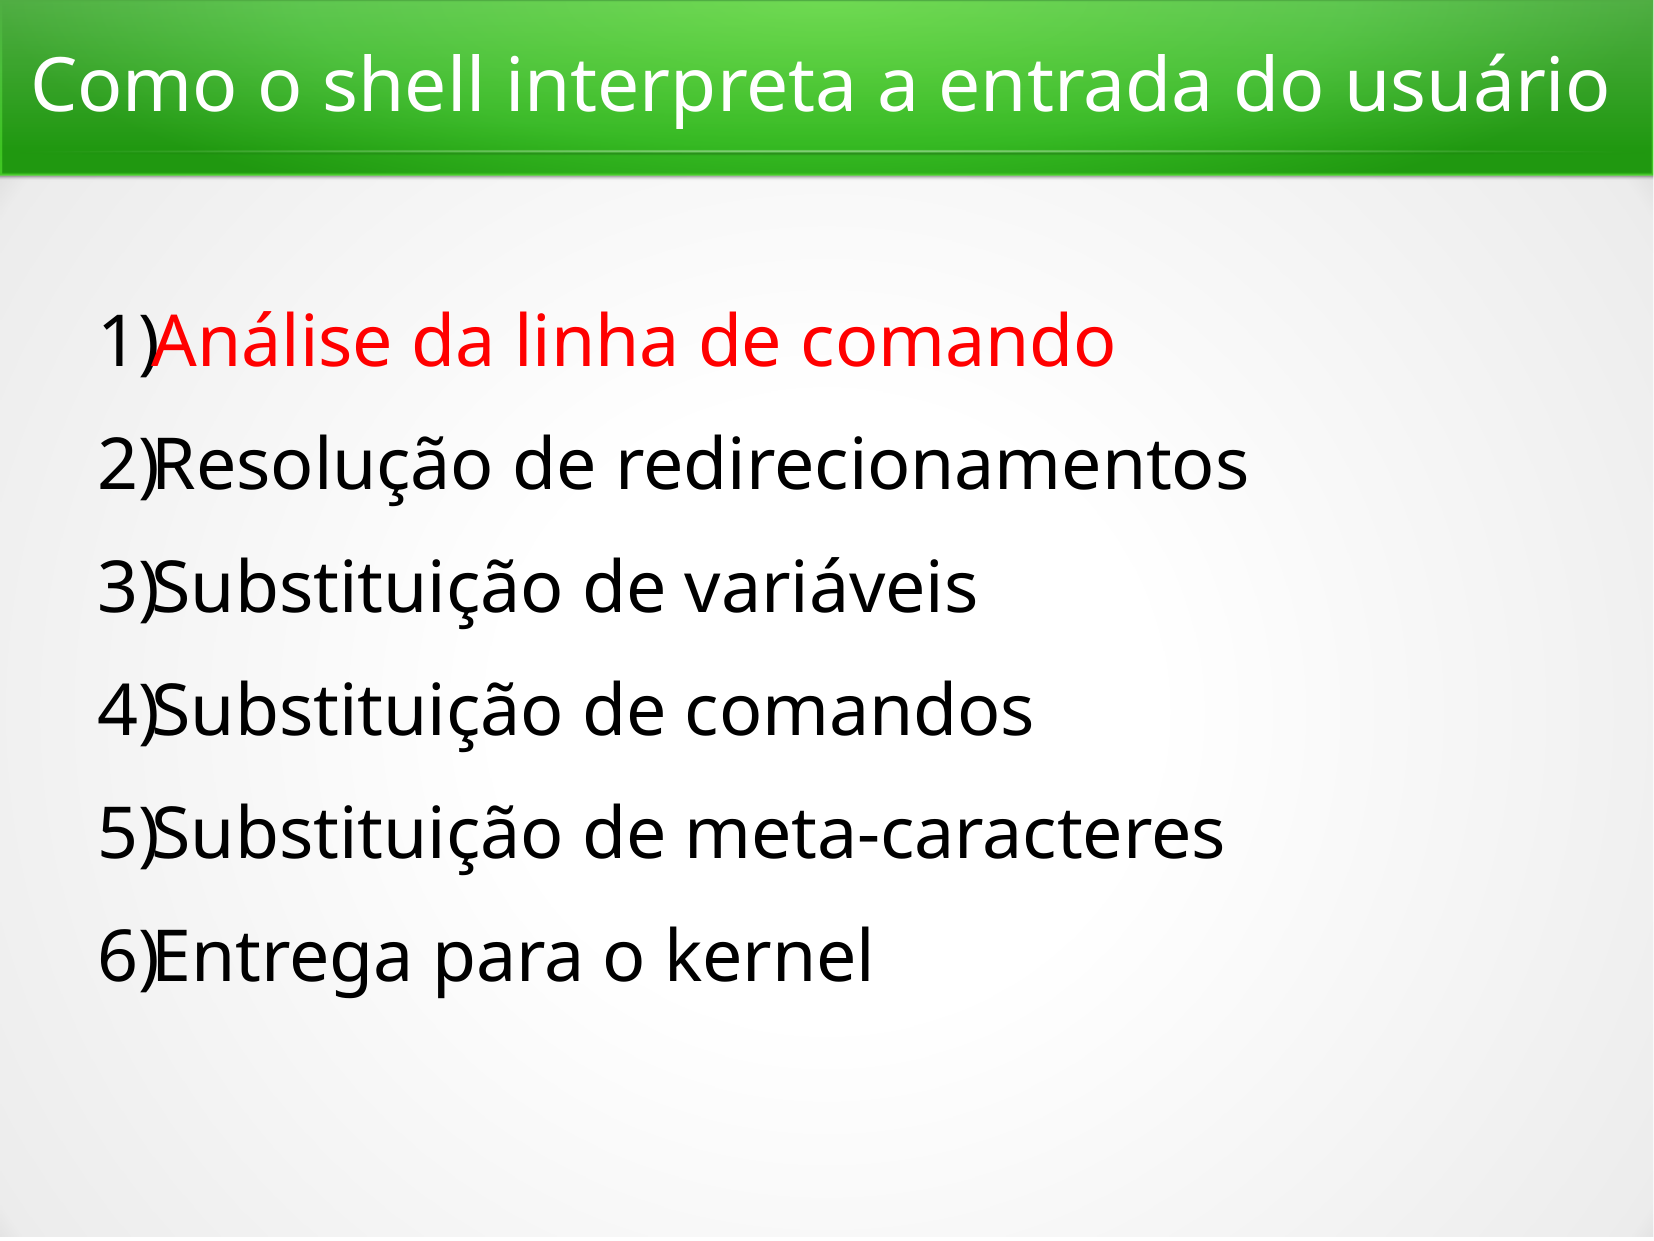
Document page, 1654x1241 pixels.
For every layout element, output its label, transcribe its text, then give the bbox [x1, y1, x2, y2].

list Análise da linha de comando Resolução de redirecionamentos Substituição de variáveis Substituição de comandos Substituição de meta-caracteres Entrega para o kernel [82, 290, 1571, 1010]
picture [0, 0, 1654, 1237]
title Como o shell interpreta a entrada do usuário [11, 11, 1630, 154]
